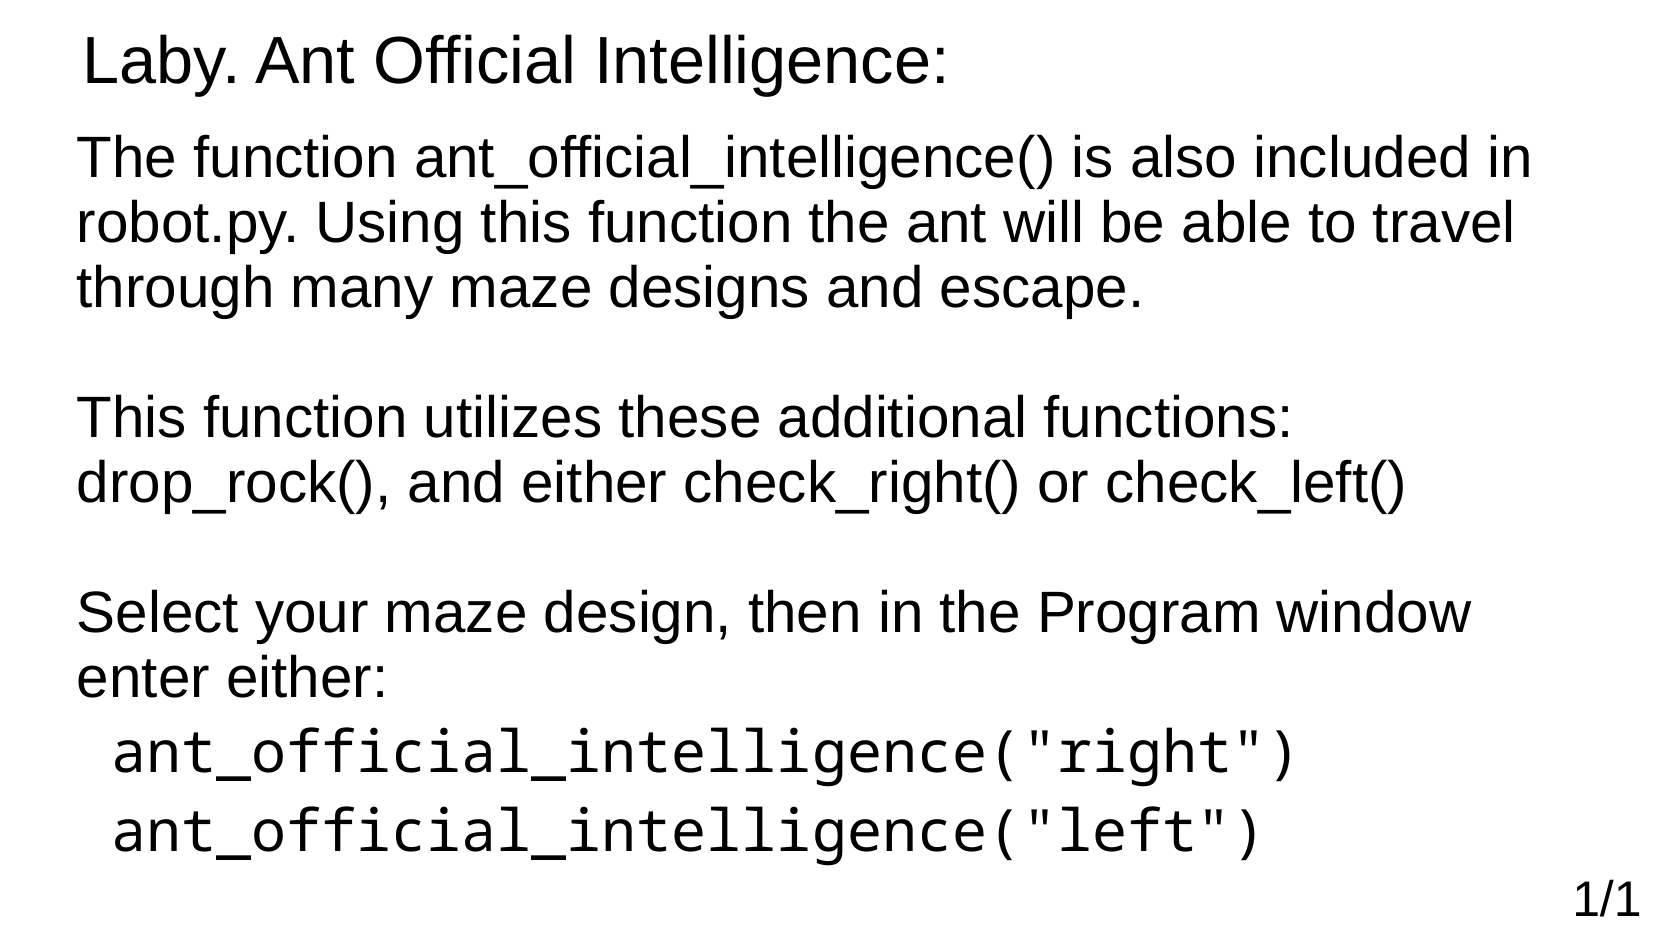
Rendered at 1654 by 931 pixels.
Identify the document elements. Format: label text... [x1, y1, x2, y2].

title 1/1 [1523, 871, 1642, 931]
text_box The function ant_official_intelligence() is also included in robot.py. Using this function the ant will be able to travel through many maze designs and escape. This function utilizes these additional functions: drop_rock(), and either check_right() or check_left() Select your maze design, then in the Program window enter either: ant_official_intelligence("right") ant_official_intelligence("left") [76, 124, 1565, 827]
title Laby. Ant Official Intelligence: [82, 22, 1571, 98]
